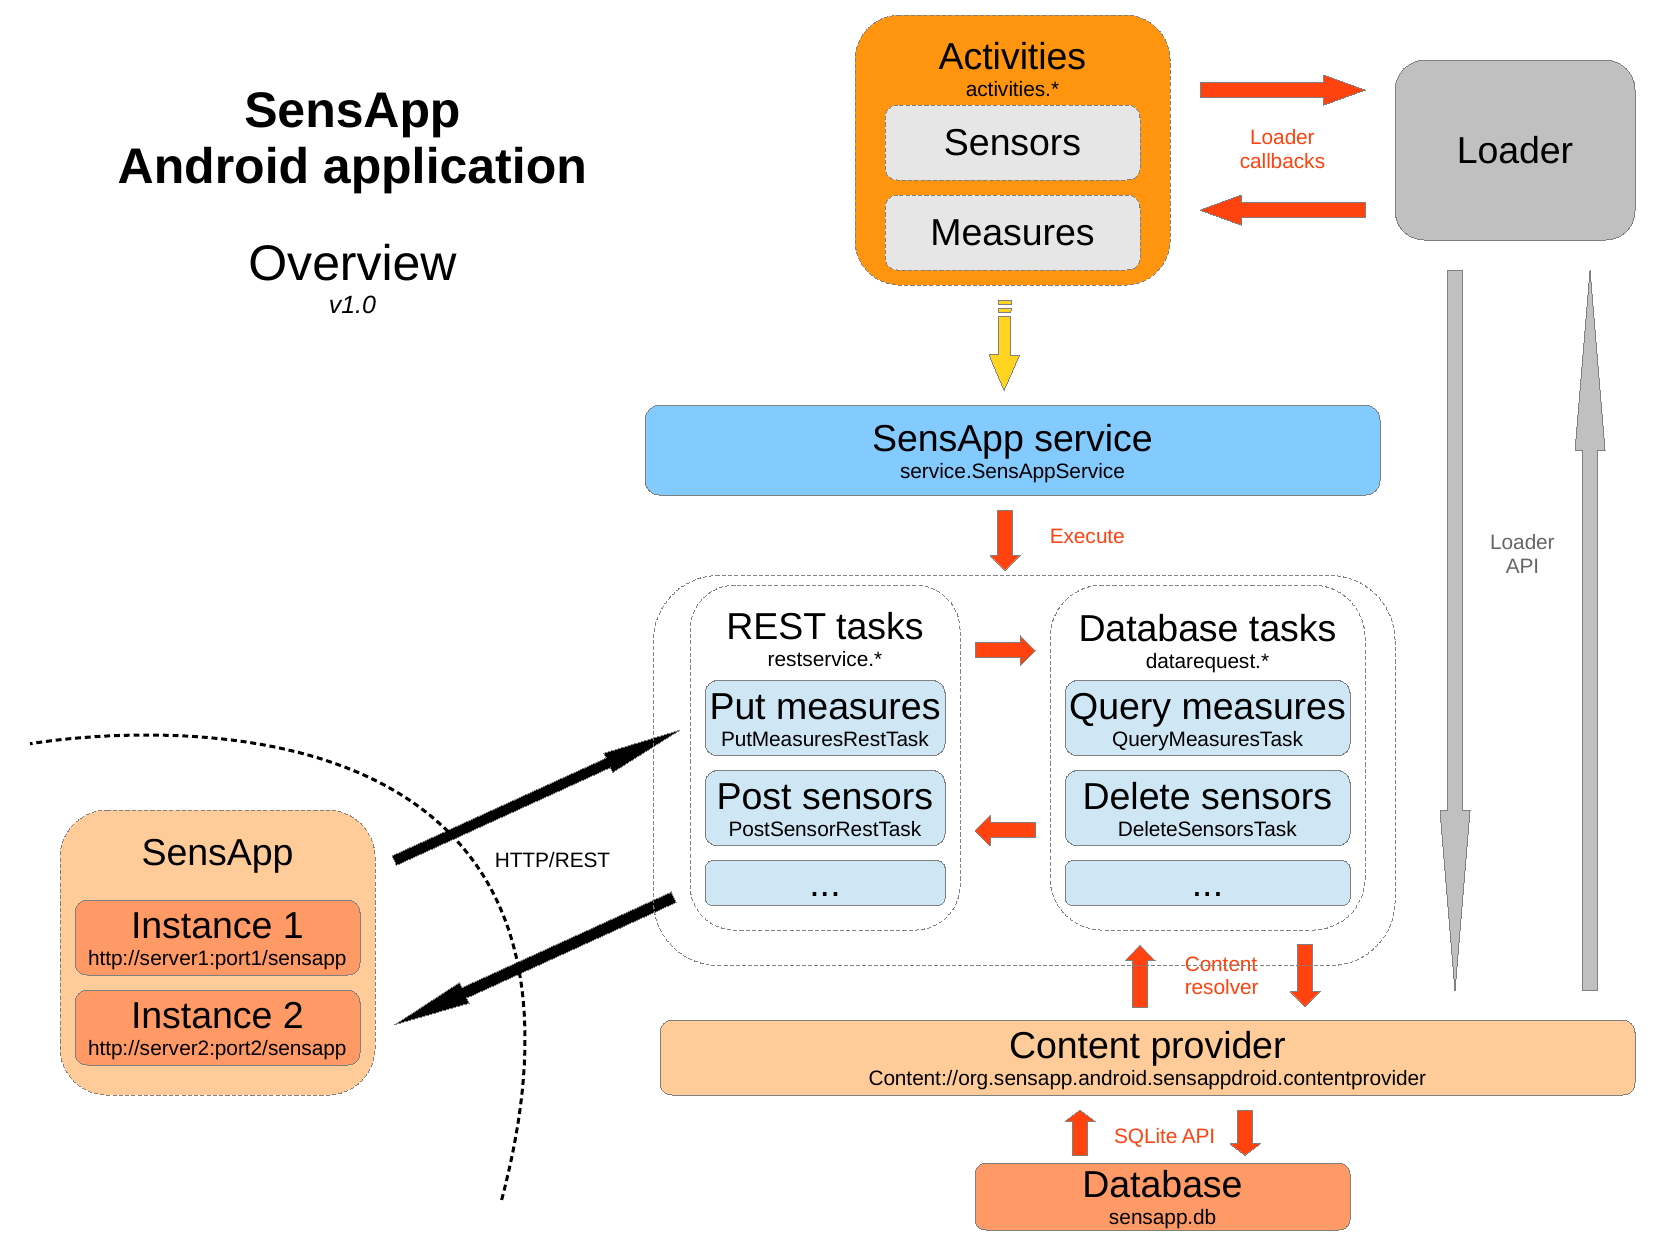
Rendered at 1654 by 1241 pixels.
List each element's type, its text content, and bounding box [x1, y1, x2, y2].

text_box [975, 815, 1036, 846]
text_box Loader API [1470, 523, 1576, 586]
text_box Content resolver [1170, 945, 1276, 1007]
text_box [1200, 195, 1366, 226]
text_box [989, 316, 1020, 391]
text_box [1575, 270, 1606, 991]
text_box Query measures QueryMeasuresTask [1065, 680, 1351, 756]
text_box ... [1065, 860, 1351, 906]
text_box Post sensors PostSensorRestTask [705, 770, 946, 846]
text_box SensApp [60, 810, 376, 1096]
text_box Loader [1395, 60, 1636, 241]
text_box SensApp Android application Overview v1.0 [60, 74, 646, 327]
text_box [1231, 1110, 1261, 1156]
text_box [1125, 945, 1156, 1008]
text_box SensApp service service.SensAppService [645, 405, 1381, 496]
text_box REST tasks restservice.* [690, 585, 961, 931]
text_box Put measures PutMeasuresRestTask [705, 680, 946, 756]
text_box [998, 300, 1012, 305]
text_box SQLite API [1099, 1116, 1231, 1156]
text_box [394, 891, 677, 1025]
text_box [392, 730, 680, 866]
text_box Measures [885, 195, 1141, 271]
text_box Instance 2 http://server2:port2/sensapp [75, 990, 361, 1066]
text_box [990, 510, 1021, 571]
text_box Database sensapp.db [975, 1163, 1351, 1231]
text_box [1290, 944, 1321, 1007]
text_box Sensors [885, 105, 1141, 181]
text_box [1440, 270, 1471, 991]
text_box Database tasks datarequest.* [1050, 585, 1366, 931]
text_box HTTP/REST [480, 841, 631, 887]
text_box [975, 635, 1036, 666]
text_box Instance 1 http://server1:port1/sensapp [75, 900, 361, 976]
text_box Execute [1035, 516, 1156, 556]
text_box Delete sensors DeleteSensorsTask [1065, 770, 1351, 846]
text_box [1065, 1110, 1096, 1156]
text_box Content provider Content://org.sensapp.android.sensappdroid.contentprovider [660, 1020, 1636, 1096]
text_box [1200, 75, 1366, 106]
text_box Loader callbacks [1215, 118, 1351, 181]
text_box Activities activities.* [855, 15, 1171, 286]
text_box [998, 308, 1012, 313]
text_box ... [705, 860, 946, 906]
